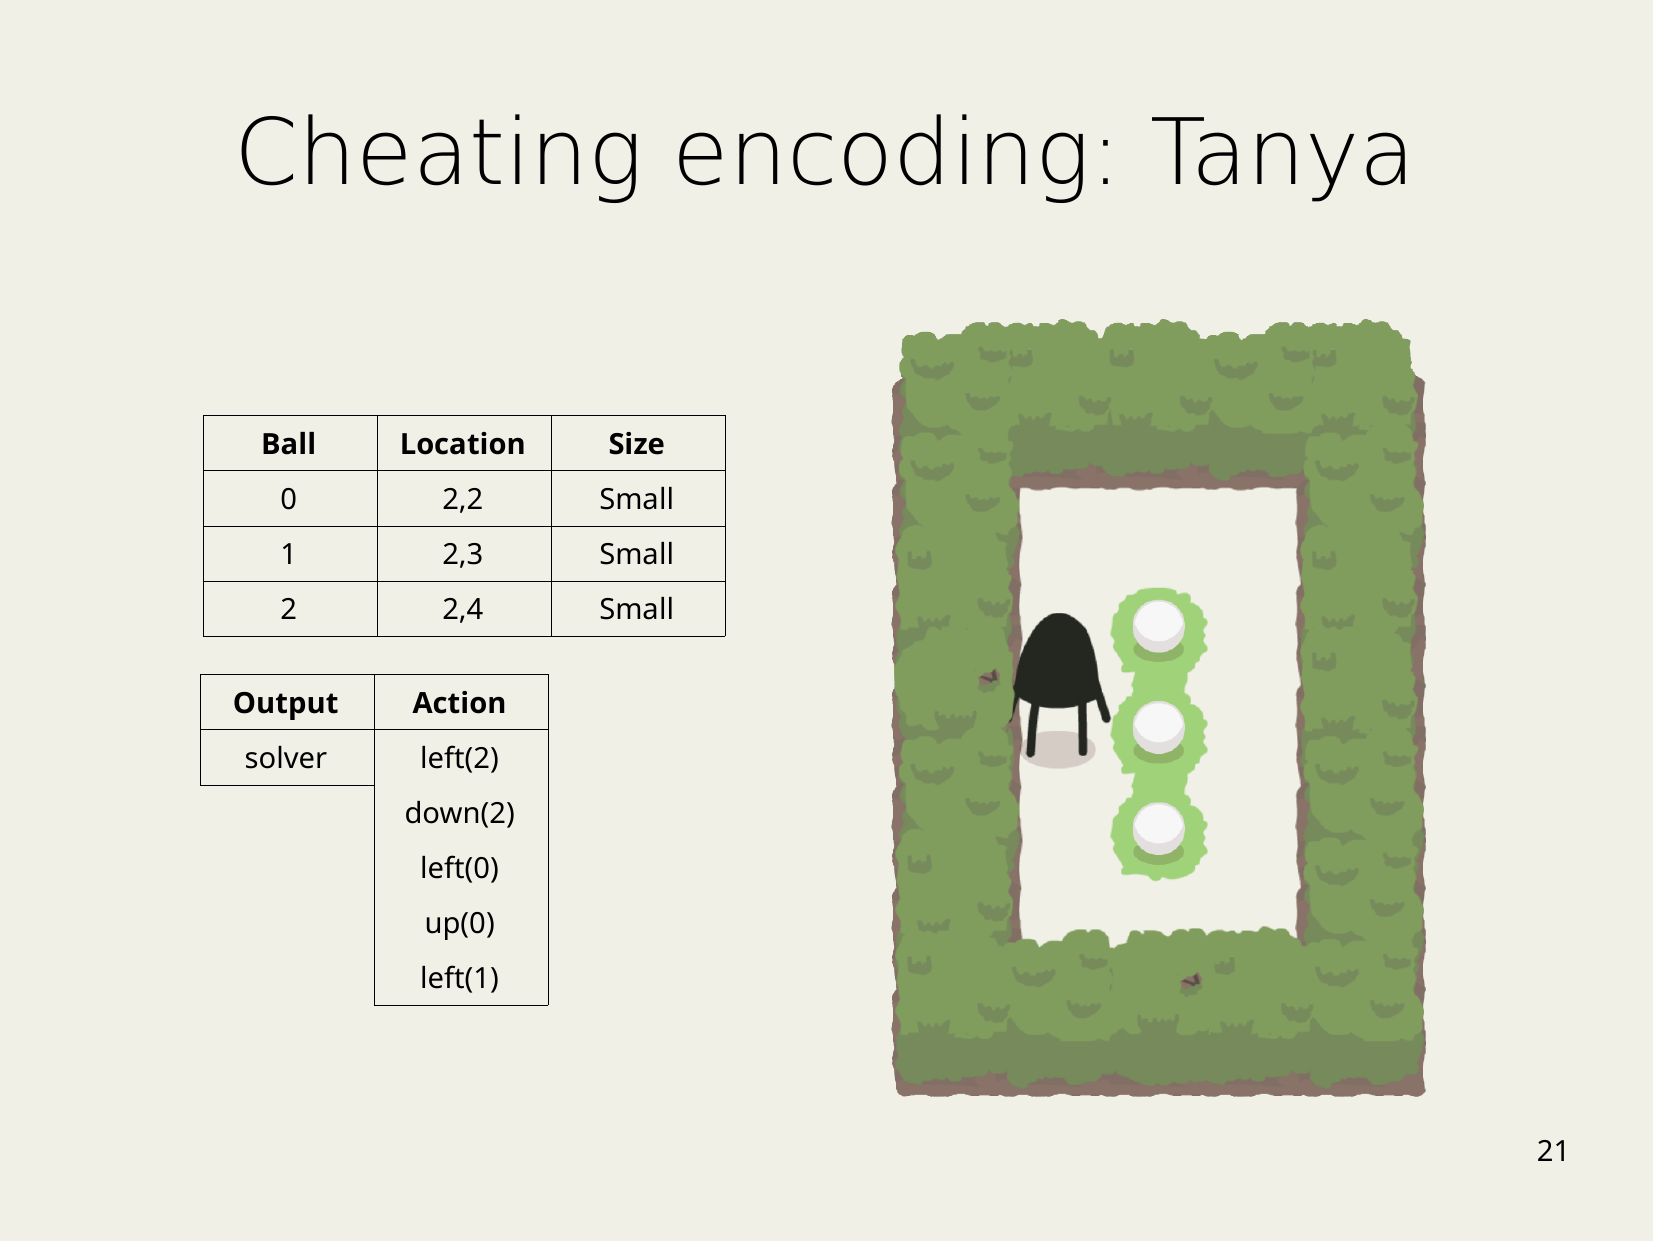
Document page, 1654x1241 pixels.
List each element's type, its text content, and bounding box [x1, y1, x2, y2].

table_cell [200, 840, 374, 895]
table_cell 2,2 [378, 471, 551, 526]
table_cell Small [552, 582, 725, 636]
table_cell [200, 895, 374, 950]
table_cell 0 [204, 471, 377, 526]
table_cell left(1) [375, 950, 548, 1005]
picture [891, 319, 1426, 1097]
table_cell Small [552, 527, 725, 581]
table_cell down(2) [375, 785, 548, 840]
table_cell 2 [204, 582, 377, 636]
title Cheating encoding: Tanya [82, 49, 1571, 257]
table_cell 2,4 [378, 582, 551, 636]
table_cell left(0) [375, 840, 548, 895]
table_header Ball [204, 416, 377, 470]
table_cell 2,3 [378, 527, 551, 581]
table_cell up(0) [375, 895, 548, 950]
table_header Location [378, 416, 551, 470]
table_cell [200, 950, 374, 1005]
table_cell 1 [204, 527, 377, 581]
table_cell Small [552, 471, 725, 526]
table_header Output [201, 675, 374, 729]
table_cell [200, 786, 374, 840]
table_header Action [375, 675, 548, 729]
table_header Size [552, 416, 725, 470]
table_cell solver [201, 730, 374, 785]
table_cell left(2) [375, 730, 548, 785]
